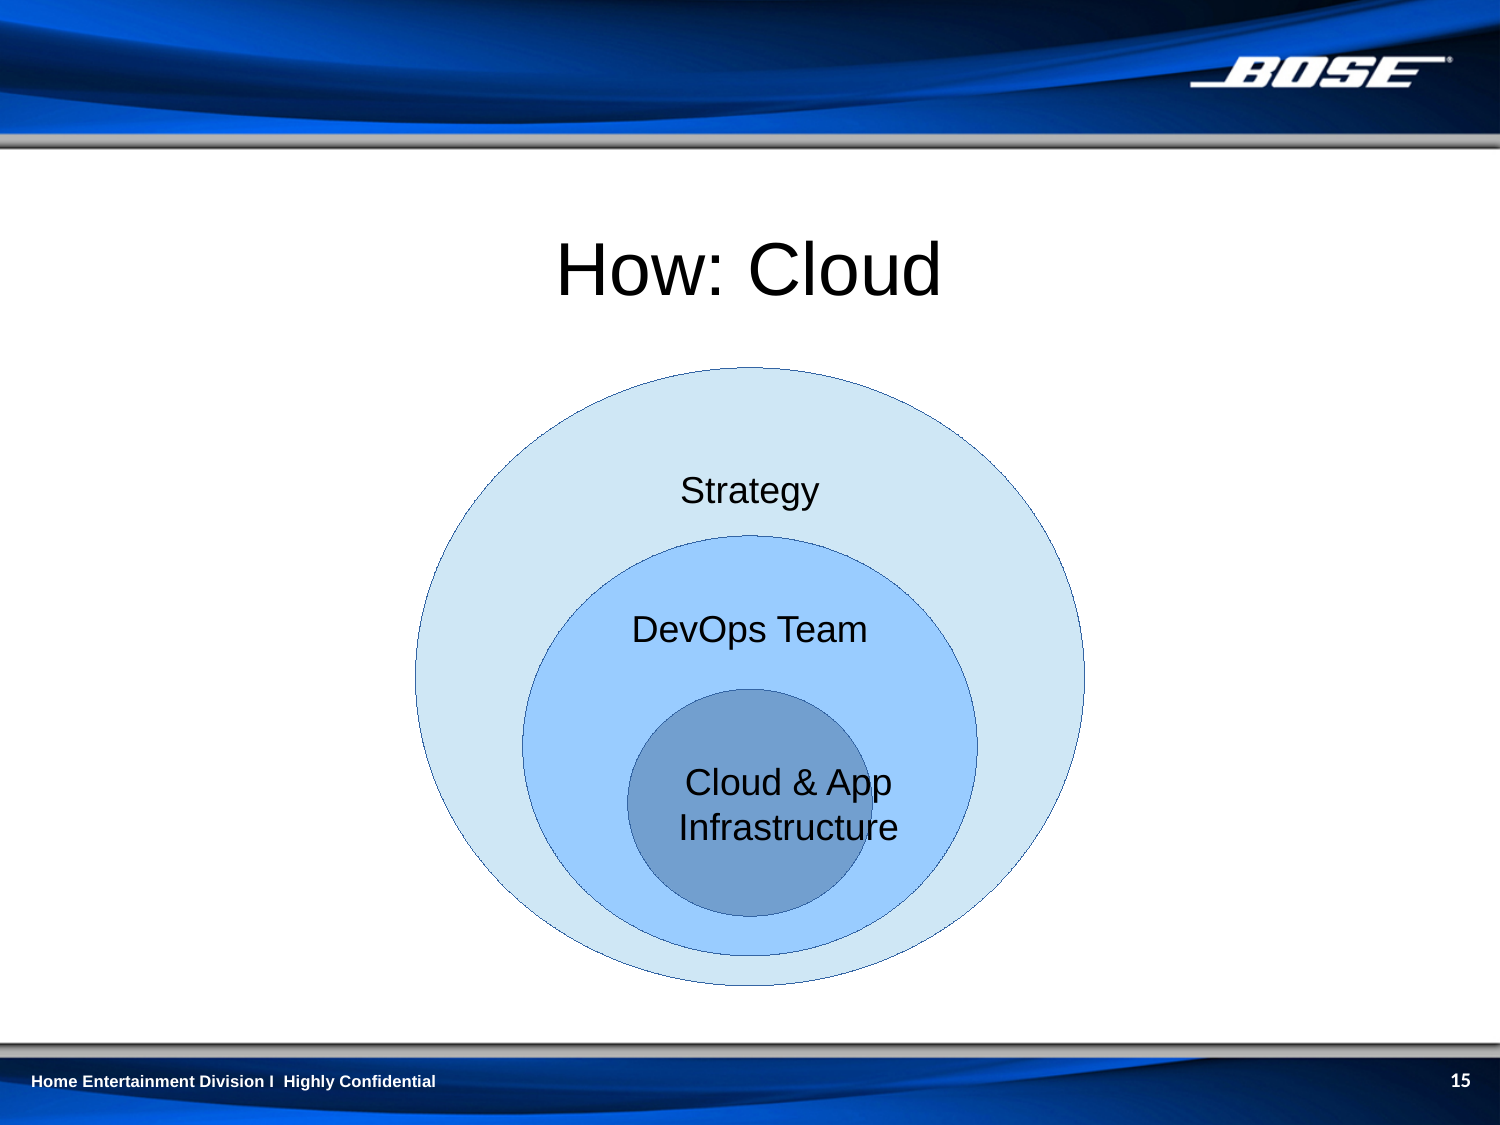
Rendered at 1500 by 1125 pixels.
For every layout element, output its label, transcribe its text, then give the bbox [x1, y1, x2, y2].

text_box Cloud & App Infrastructure [627, 689, 873, 917]
text_box DevOps Team [522, 535, 978, 956]
picture [0, 0, 1500, 1125]
text_box Strategy [415, 367, 1085, 986]
text_box How: Cloud [74, 185, 1425, 345]
